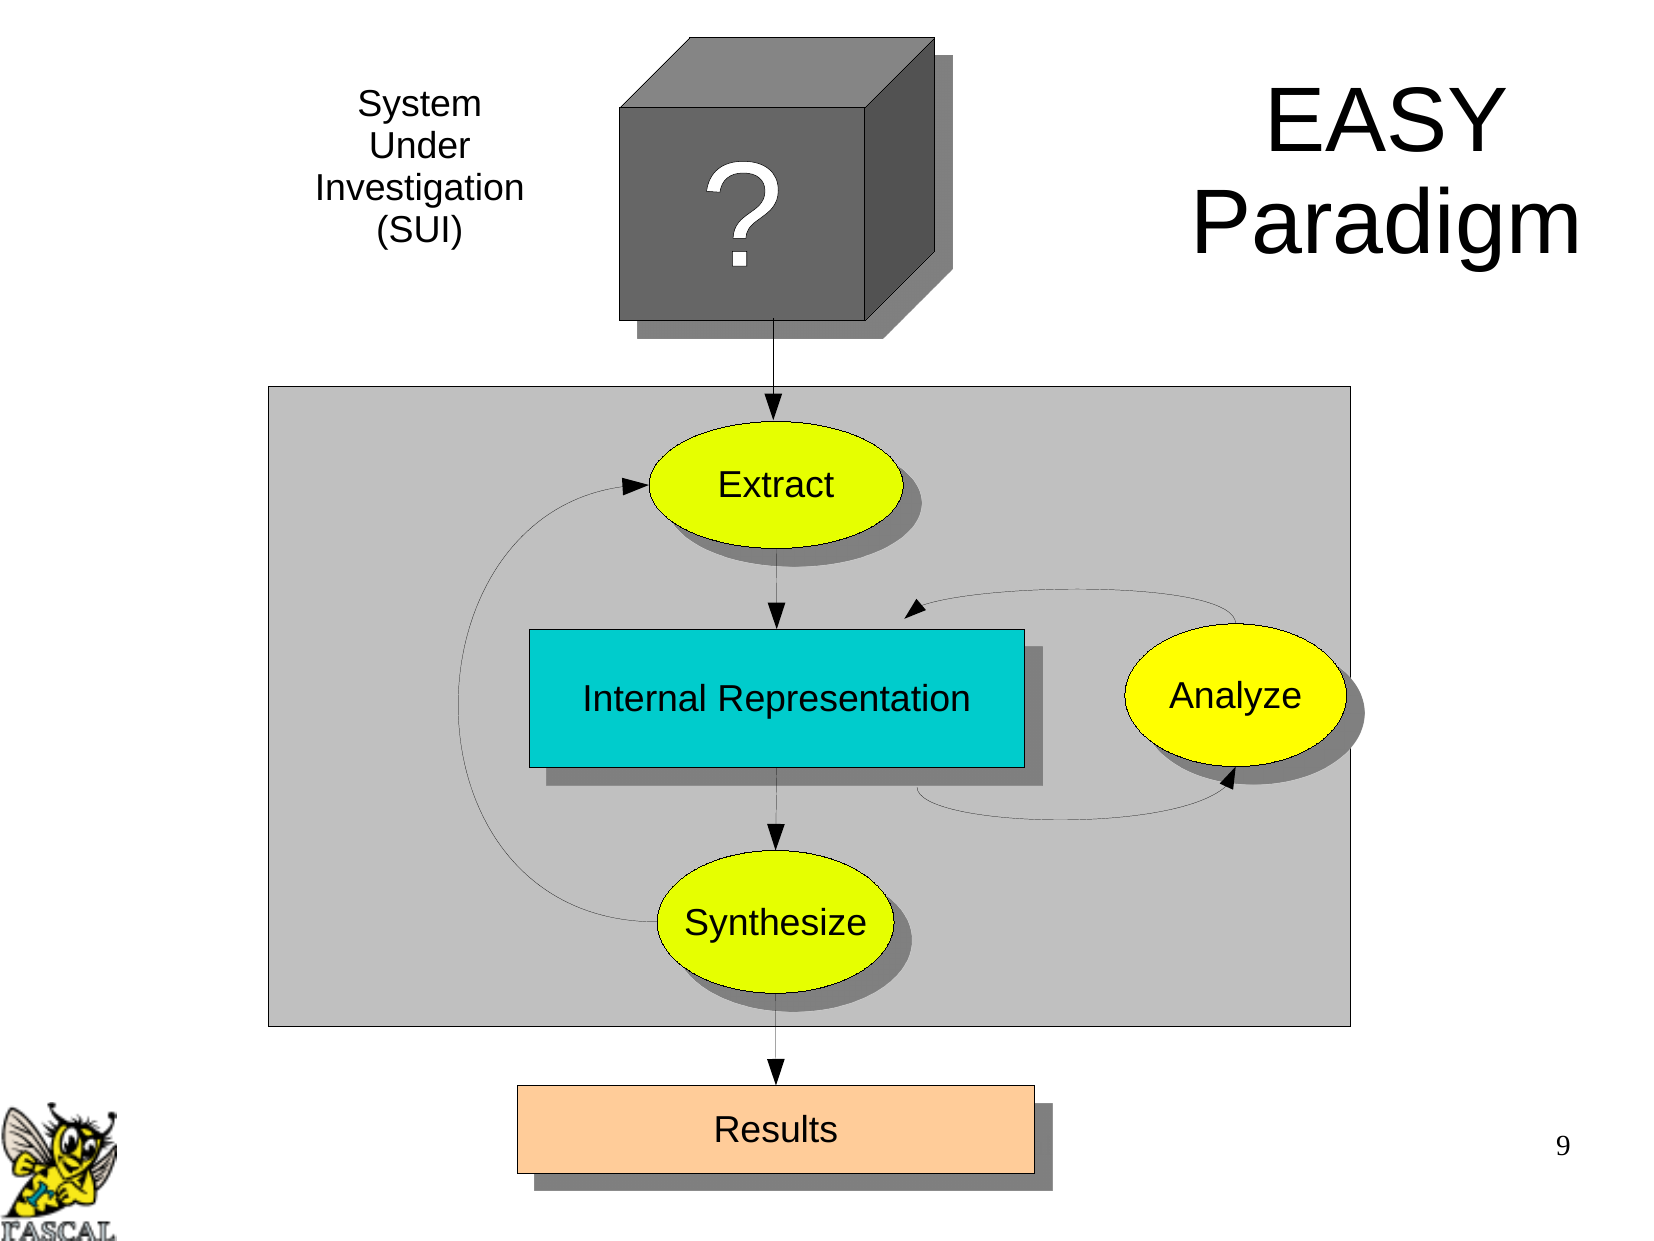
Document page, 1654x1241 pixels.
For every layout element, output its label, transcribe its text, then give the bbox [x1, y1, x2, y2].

text_box ? [619, 108, 864, 321]
text_box Analyze [1124, 623, 1347, 767]
text_box Extract [649, 421, 904, 549]
text_box System Under Investigation (SUI) [300, 75, 541, 258]
text_box [774, 386, 1351, 1027]
text_box Synthesize [657, 850, 895, 994]
text_box [268, 386, 775, 1027]
text_box Internal Representation [529, 629, 1025, 768]
text_box [459, 486, 776, 921]
text_box Results [517, 1085, 1035, 1174]
picture [0, 1102, 117, 1241]
text_box EASY Paradigm [1175, 60, 1598, 281]
table_cell str [619, 37, 934, 108]
